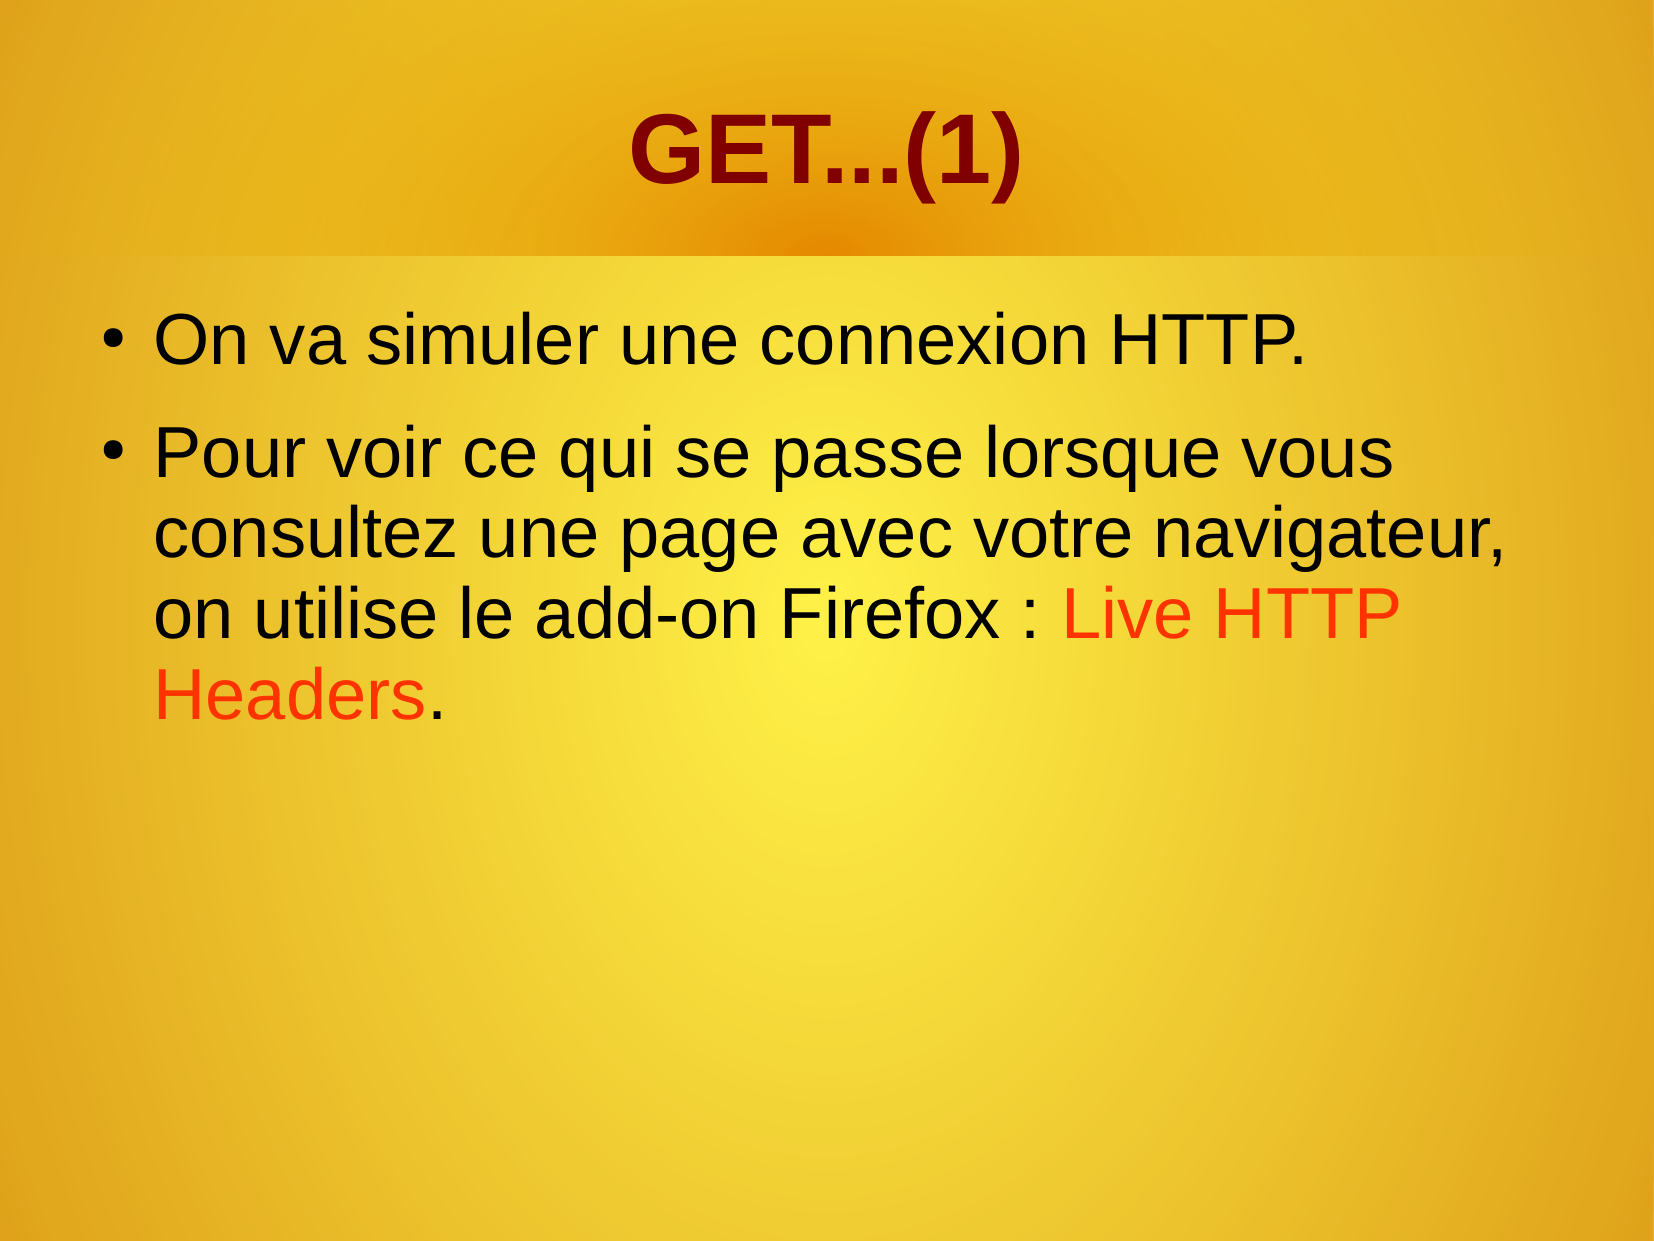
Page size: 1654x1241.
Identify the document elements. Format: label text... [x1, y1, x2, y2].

list On va simuler une connexion HTTP. Pour voir ce qui se passe lorsque vous consultez une page avec votre navigateur, on utilise le add-on Firefox : Live HTTP Headers. [82, 299, 1571, 1019]
title GET...(1) [82, 47, 1571, 252]
